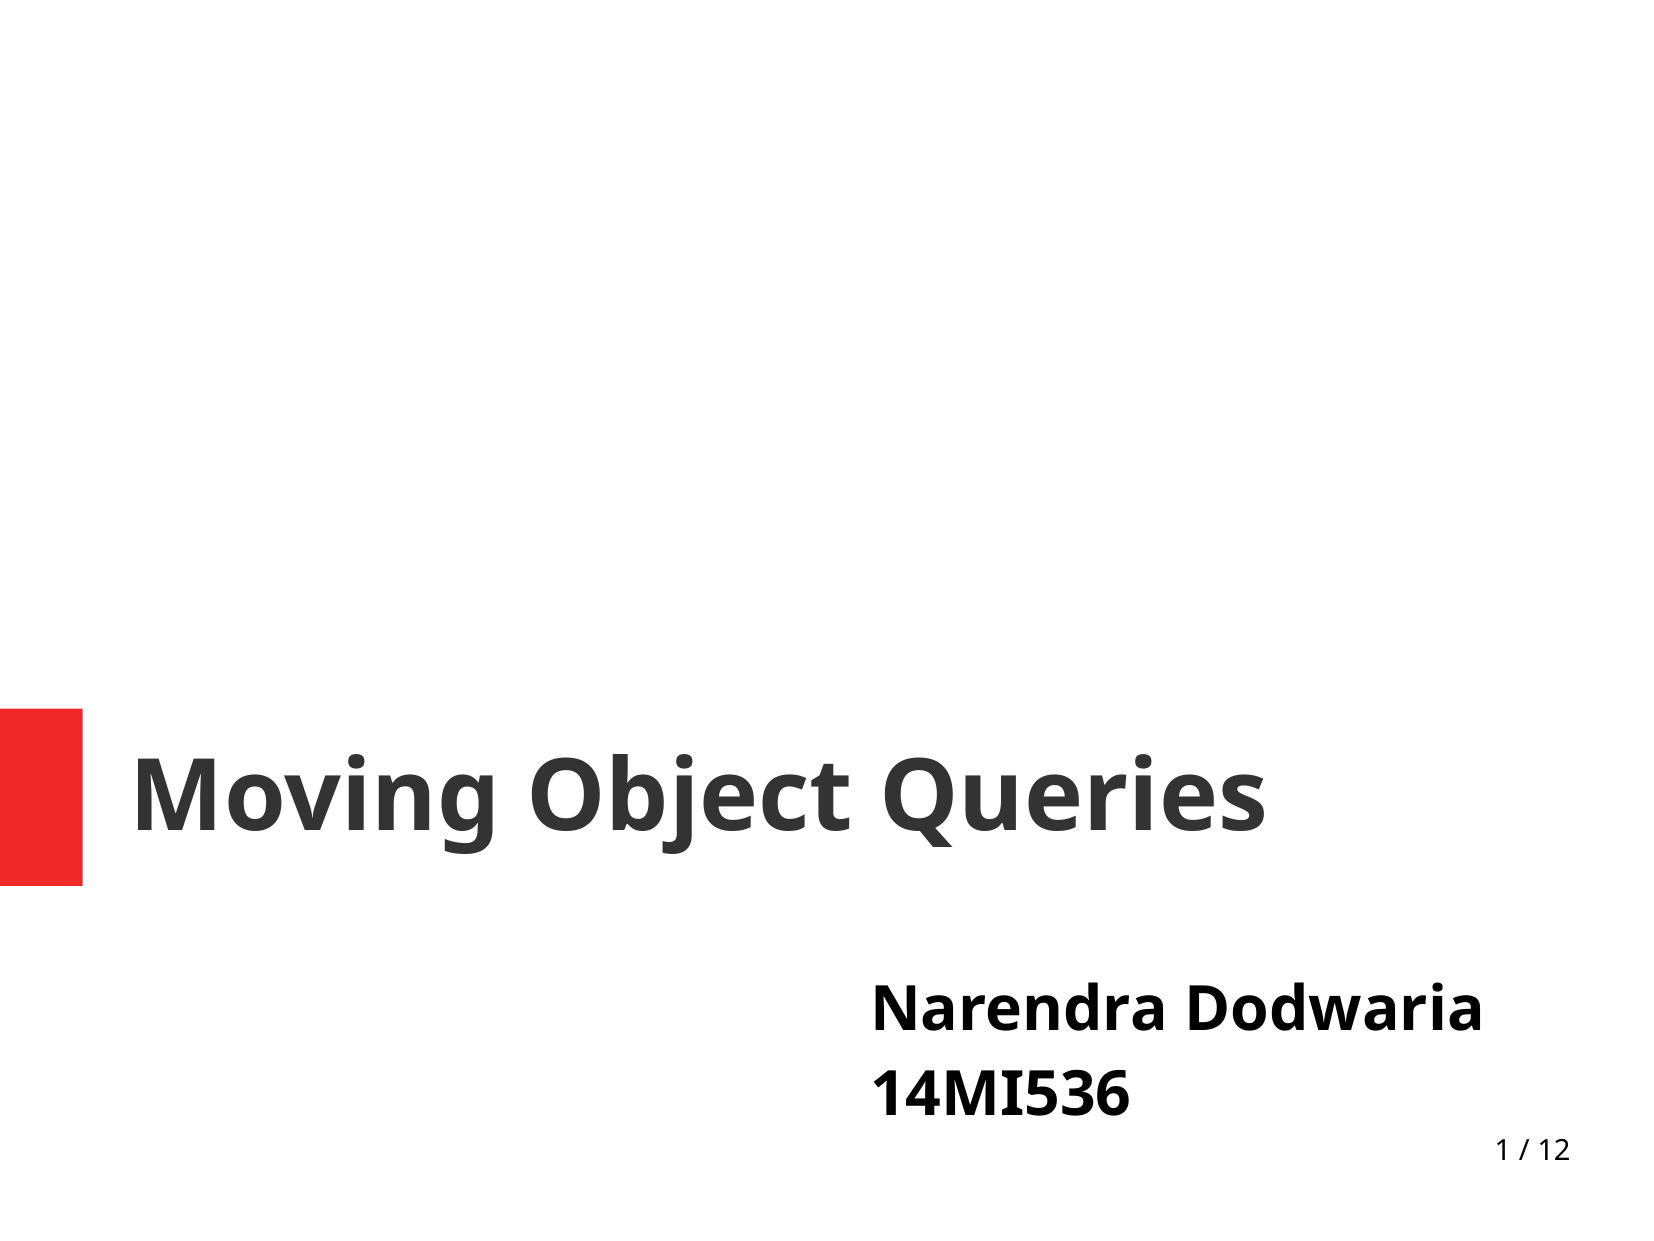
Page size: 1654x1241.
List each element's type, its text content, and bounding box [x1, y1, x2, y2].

subtitle Narendra Dodwaria 14MI536 [870, 968, 1536, 1130]
title Moving Object Queries [129, 673, 1536, 910]
